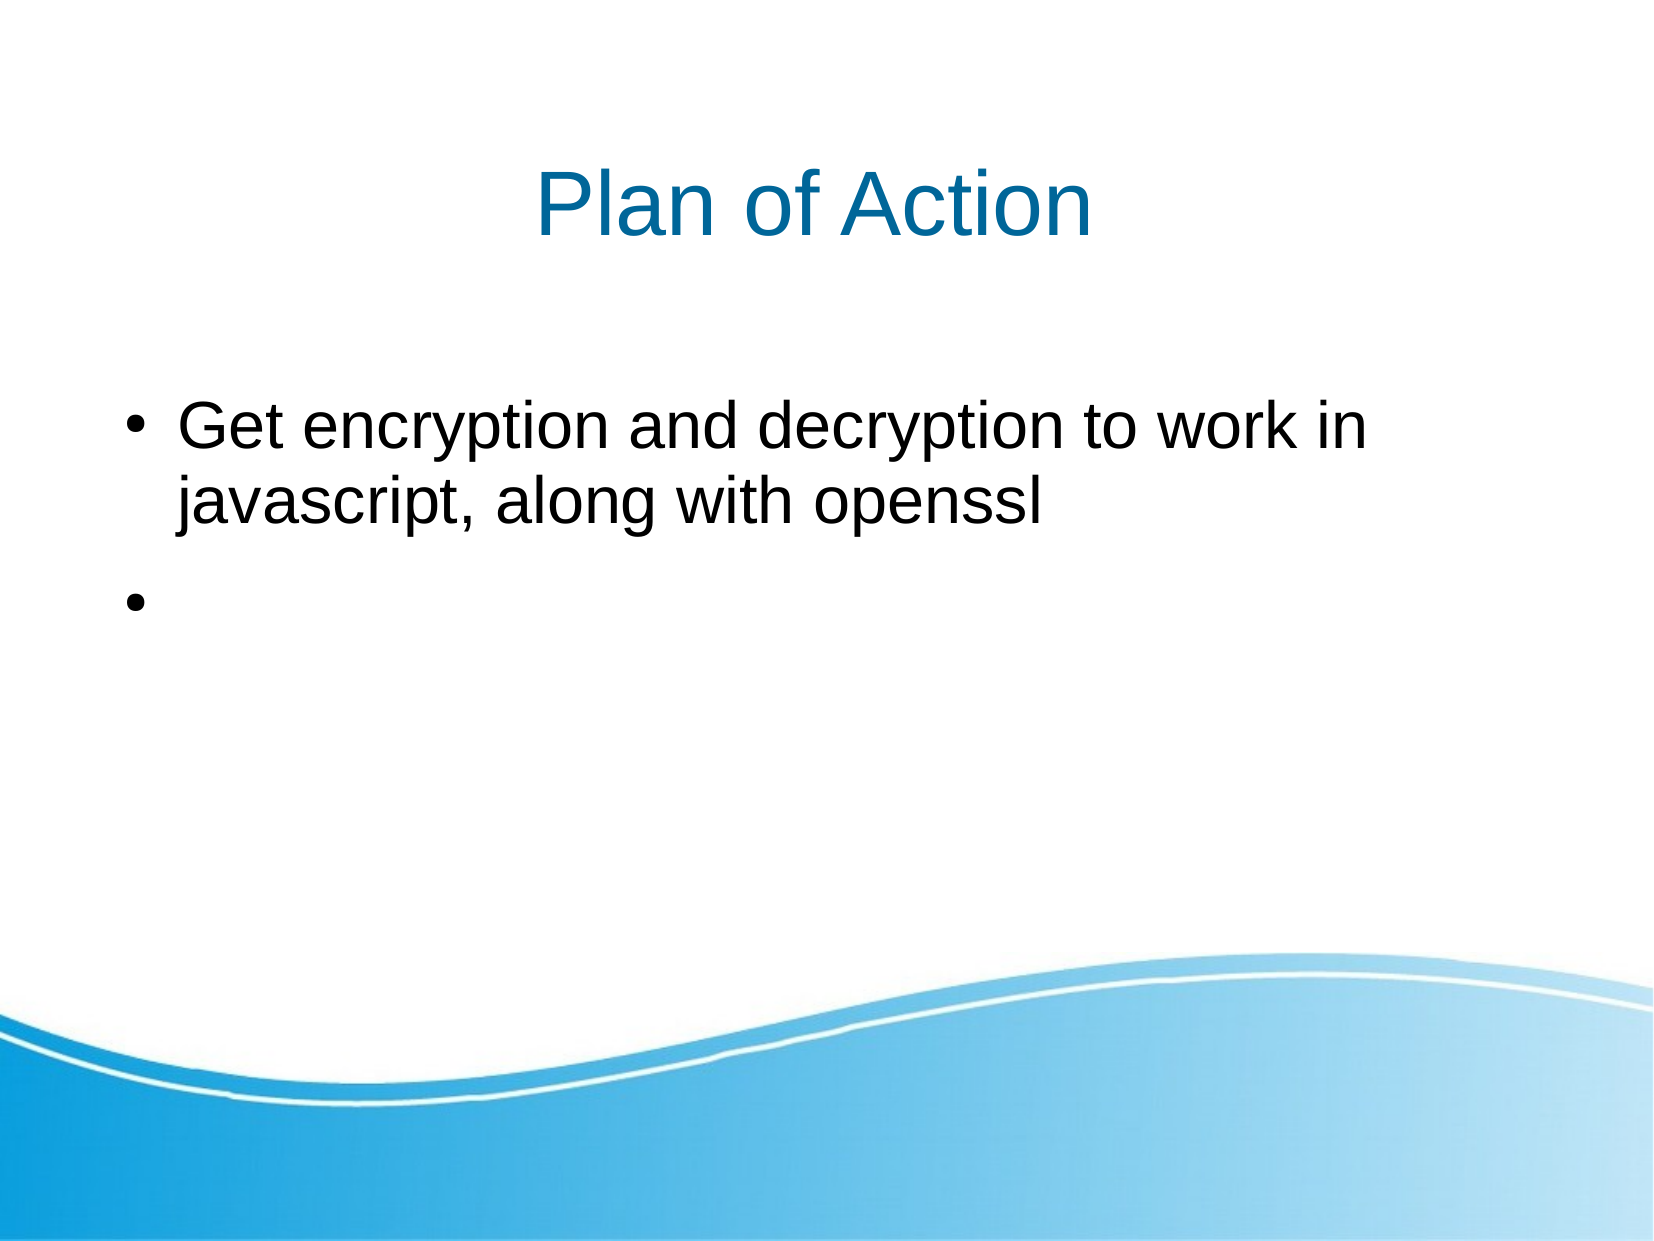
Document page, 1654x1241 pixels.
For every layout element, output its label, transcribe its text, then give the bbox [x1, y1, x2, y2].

list Get encryption and decryption to work in javascript, along with openssl [106, 388, 1595, 733]
picture [0, 952, 1654, 1241]
title Plan of Action [70, 100, 1560, 308]
